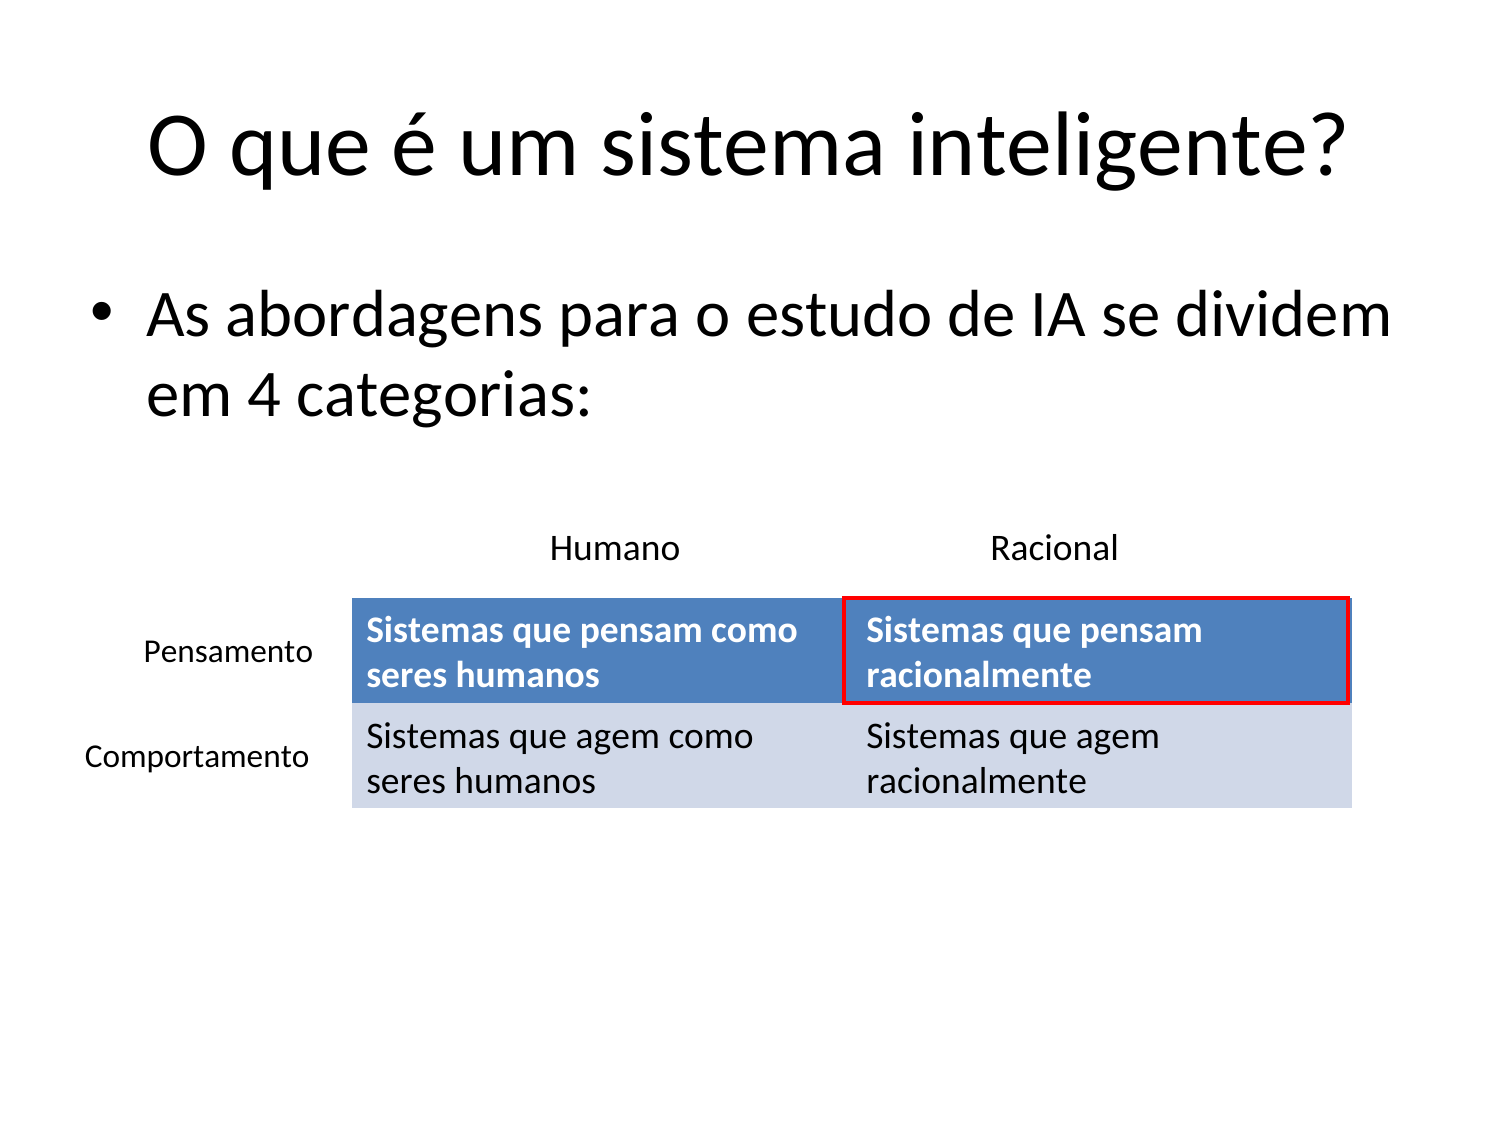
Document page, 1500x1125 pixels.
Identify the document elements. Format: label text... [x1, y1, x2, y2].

text_box Humano [503, 515, 727, 577]
text_box Racional [902, 515, 1208, 577]
text_box Comportamento [70, 726, 334, 782]
text_box Pensamento [128, 621, 352, 677]
title O que é um sistema inteligente? [75, 21, 1426, 257]
table_cell Sistemas que agem racionalmente [852, 703, 1352, 808]
table_header Sistemas que pensam racionalmente [852, 600, 1346, 701]
table_cell Sistemas que agem como seres humanos [352, 703, 852, 808]
table_header Sistemas que pensam como seres humanos [352, 598, 842, 703]
list As abordagens para o estudo de IA se dividem em 4 categorias: [75, 262, 1426, 1005]
